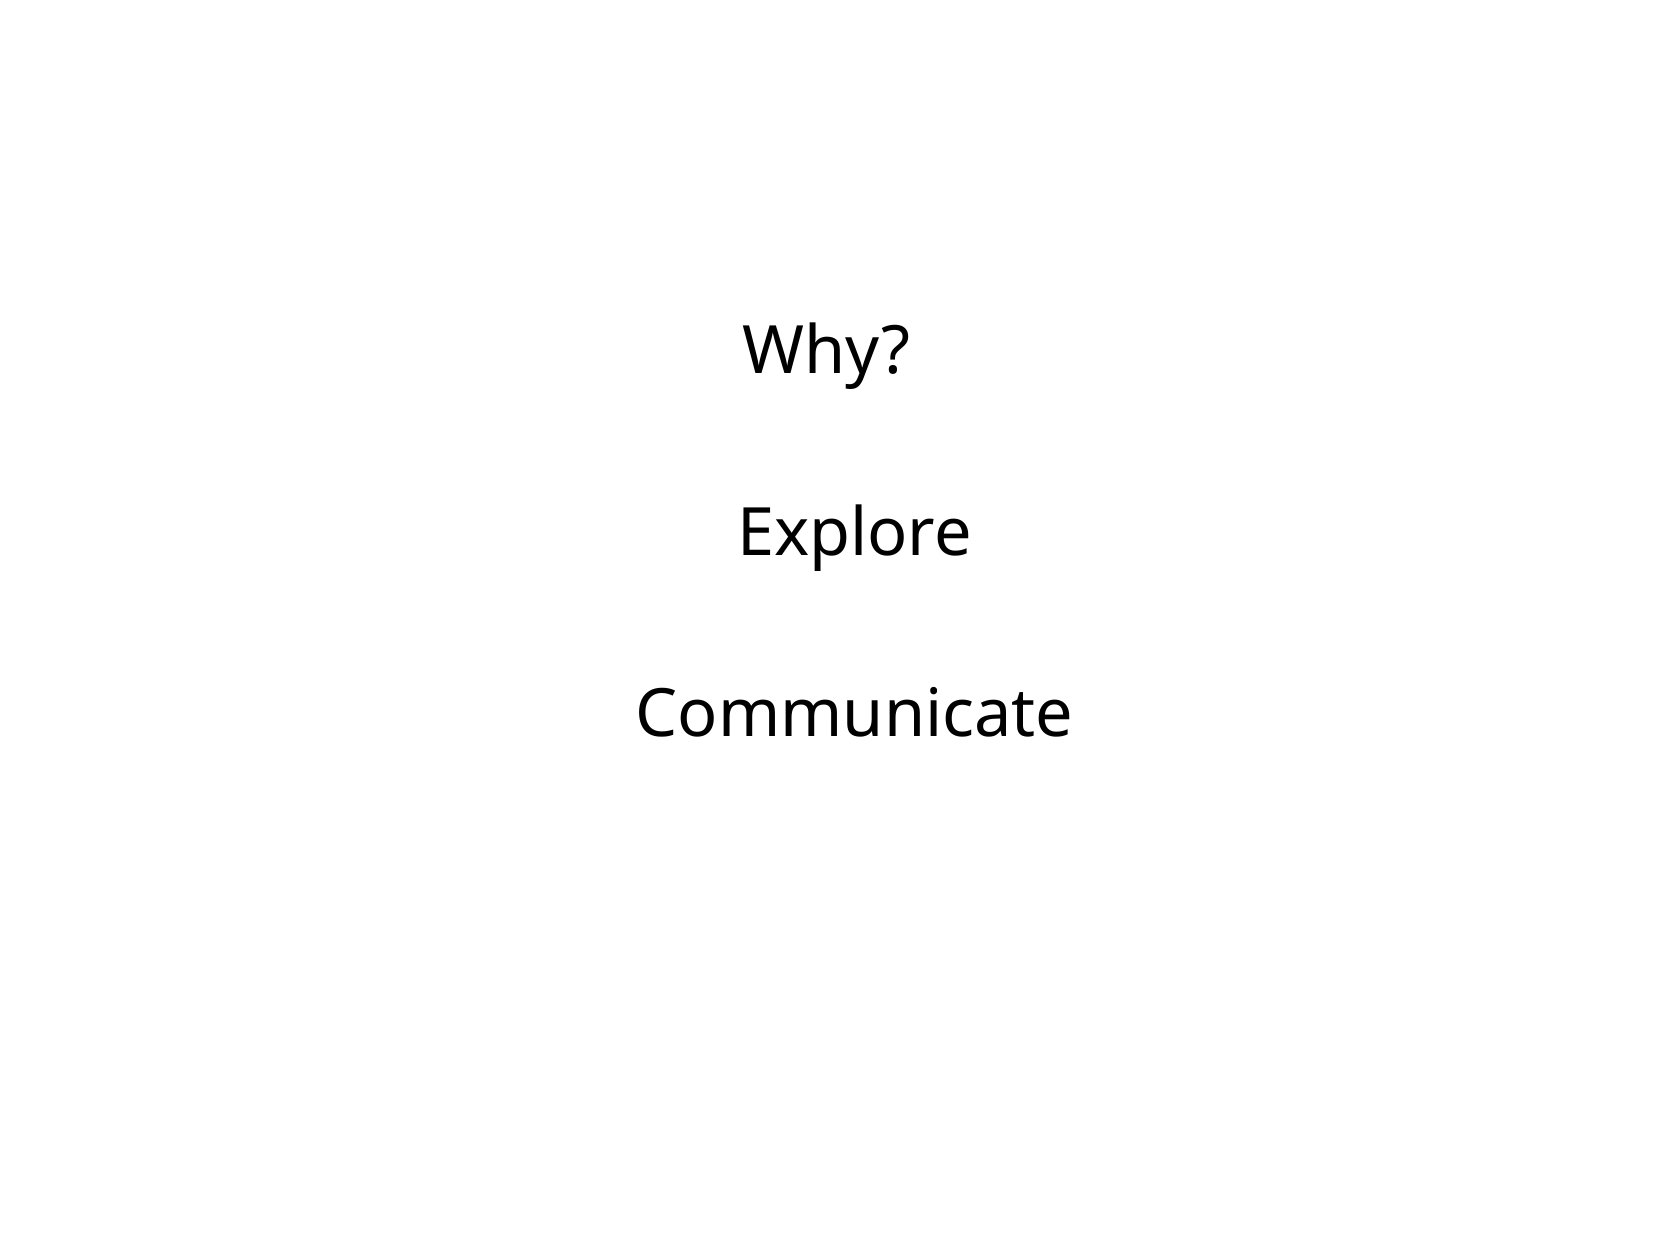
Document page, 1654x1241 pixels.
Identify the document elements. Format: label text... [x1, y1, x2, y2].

subtitle Why? Explore Communicate [82, 49, 1571, 1010]
